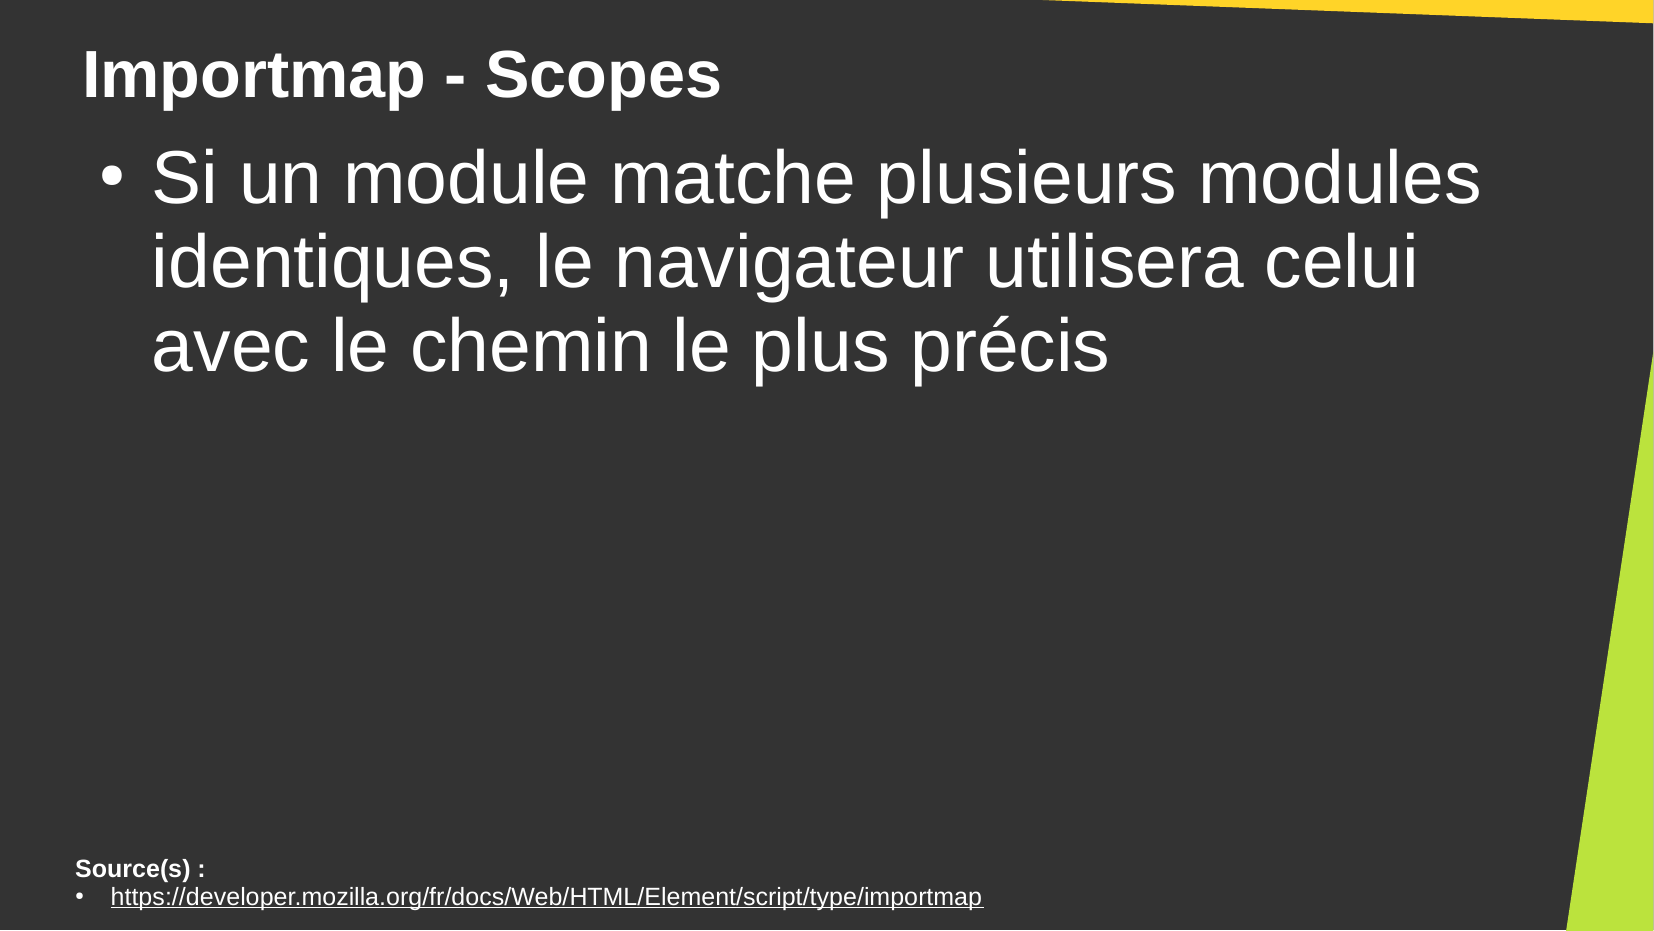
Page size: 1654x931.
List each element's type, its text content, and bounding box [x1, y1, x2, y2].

list Si un module matche plusieurs modules identiques, le navigateur utilisera celui avec le chemin le plus précis [80, 135, 1560, 816]
text_box [1566, 347, 1654, 931]
title Importmap - Scopes [82, 37, 792, 115]
text_box [1042, 0, 1654, 24]
text_box Source(s) : https://developer.mozilla.org/fr/docs/Web/HTML/Element/script/type/importmap [60, 809, 1546, 919]
